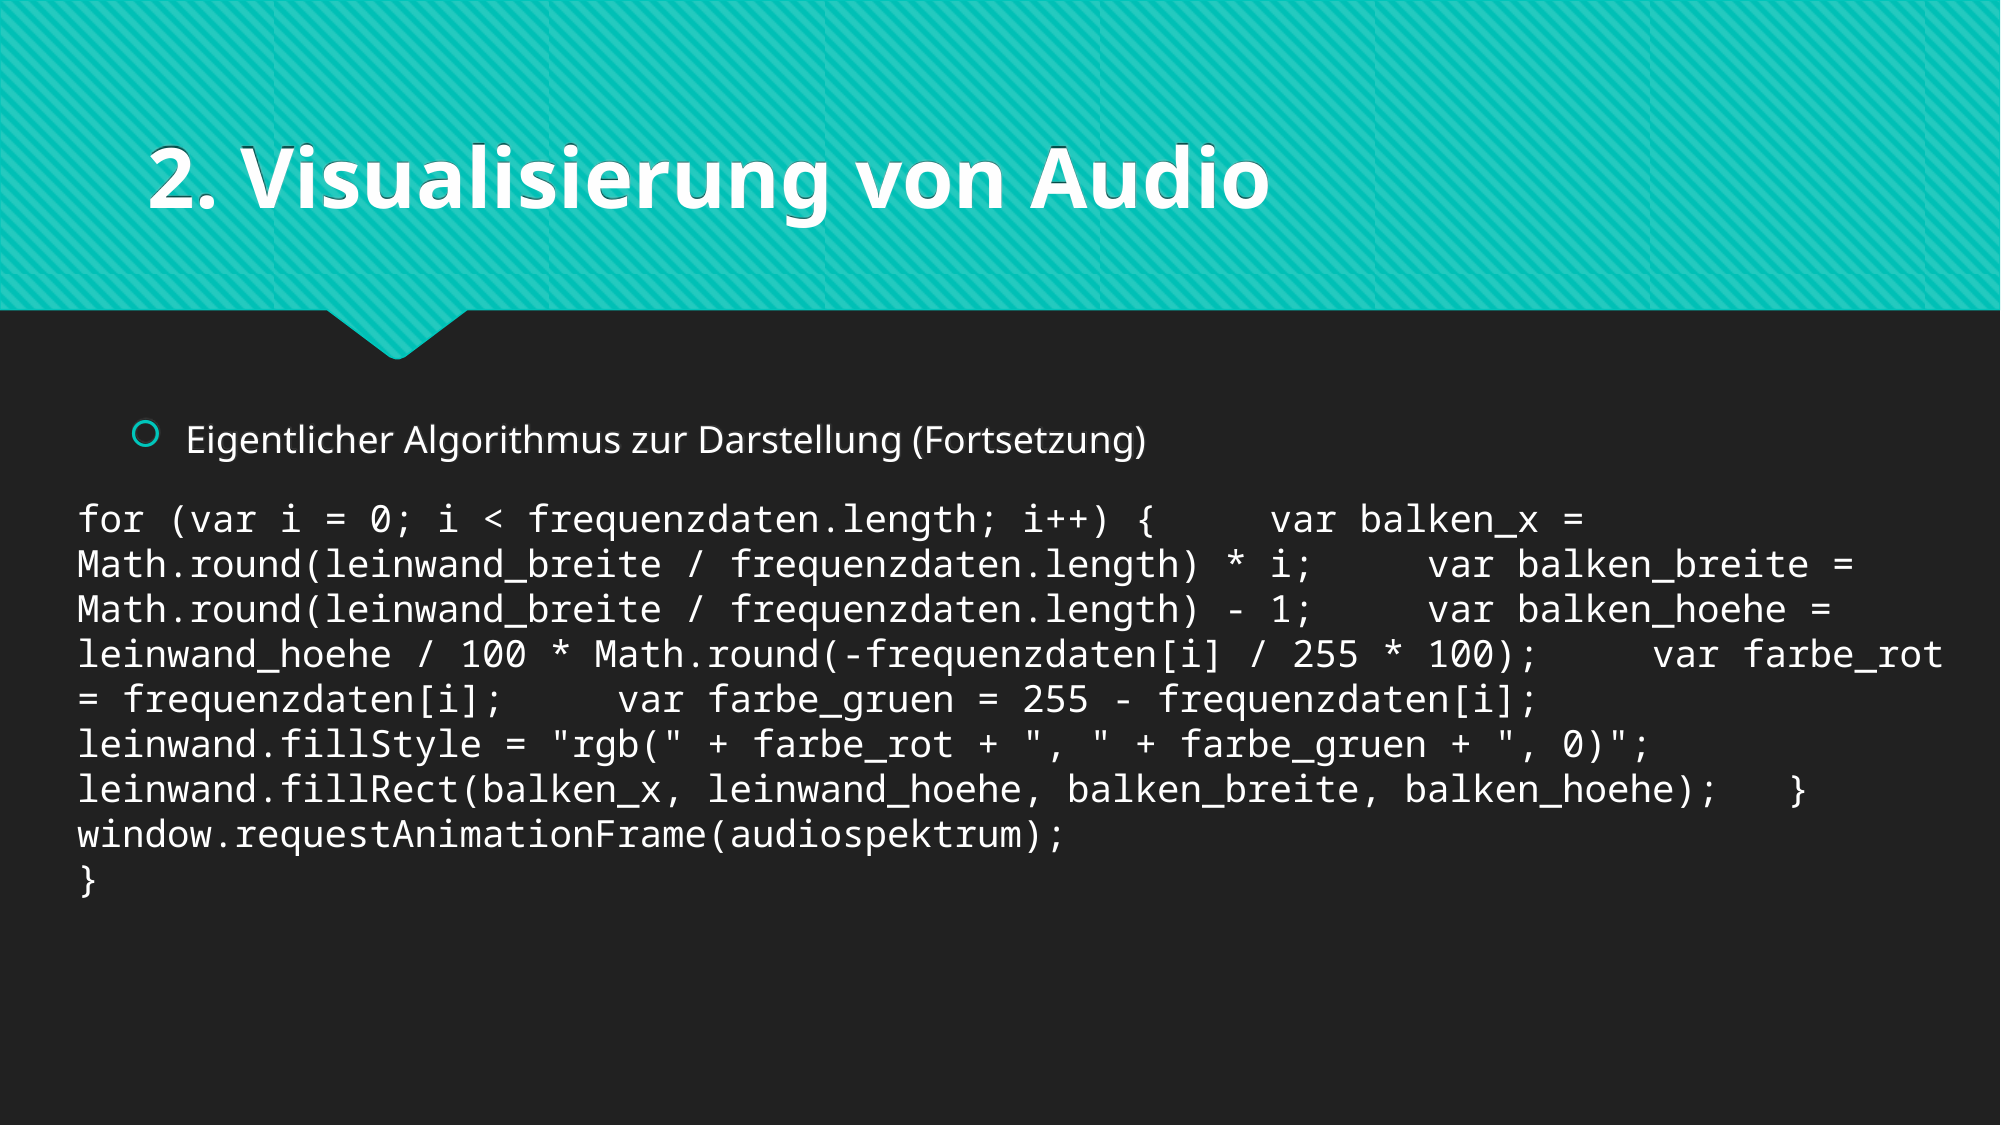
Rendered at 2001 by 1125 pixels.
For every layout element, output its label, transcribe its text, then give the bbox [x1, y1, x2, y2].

list Eigentlicher Algorithmus zur Darstellung (Fortsetzung) [114, 371, 1849, 487]
title 2. Visualisierung von Audio [132, 73, 1868, 233]
text_box for (var i = 0; i < frequenzdaten.length; i++) { var balken_x = Math.round(leinwand_breite / frequenzdaten.length) * i; var balken_breite = Math.round(leinwand_breite / frequenzdaten.length) - 1; var balken_hoehe = leinwand_hoehe / 100 * Math.round(-frequenzdaten[i] / 255 * 100); var farbe_rot = frequenzdaten[i]; var farbe_gruen = 255 - frequenzdaten[i]; leinwand.fillStyle = "rgb(" + farbe_rot + ", " + farbe_gruen + ", 0)"; leinwand.fillRect(balken_x, leinwand_hoehe, balken_breite, balken_hoehe); } window.requestAnimationFrame(audiospektrum); } [62, 487, 1986, 1003]
